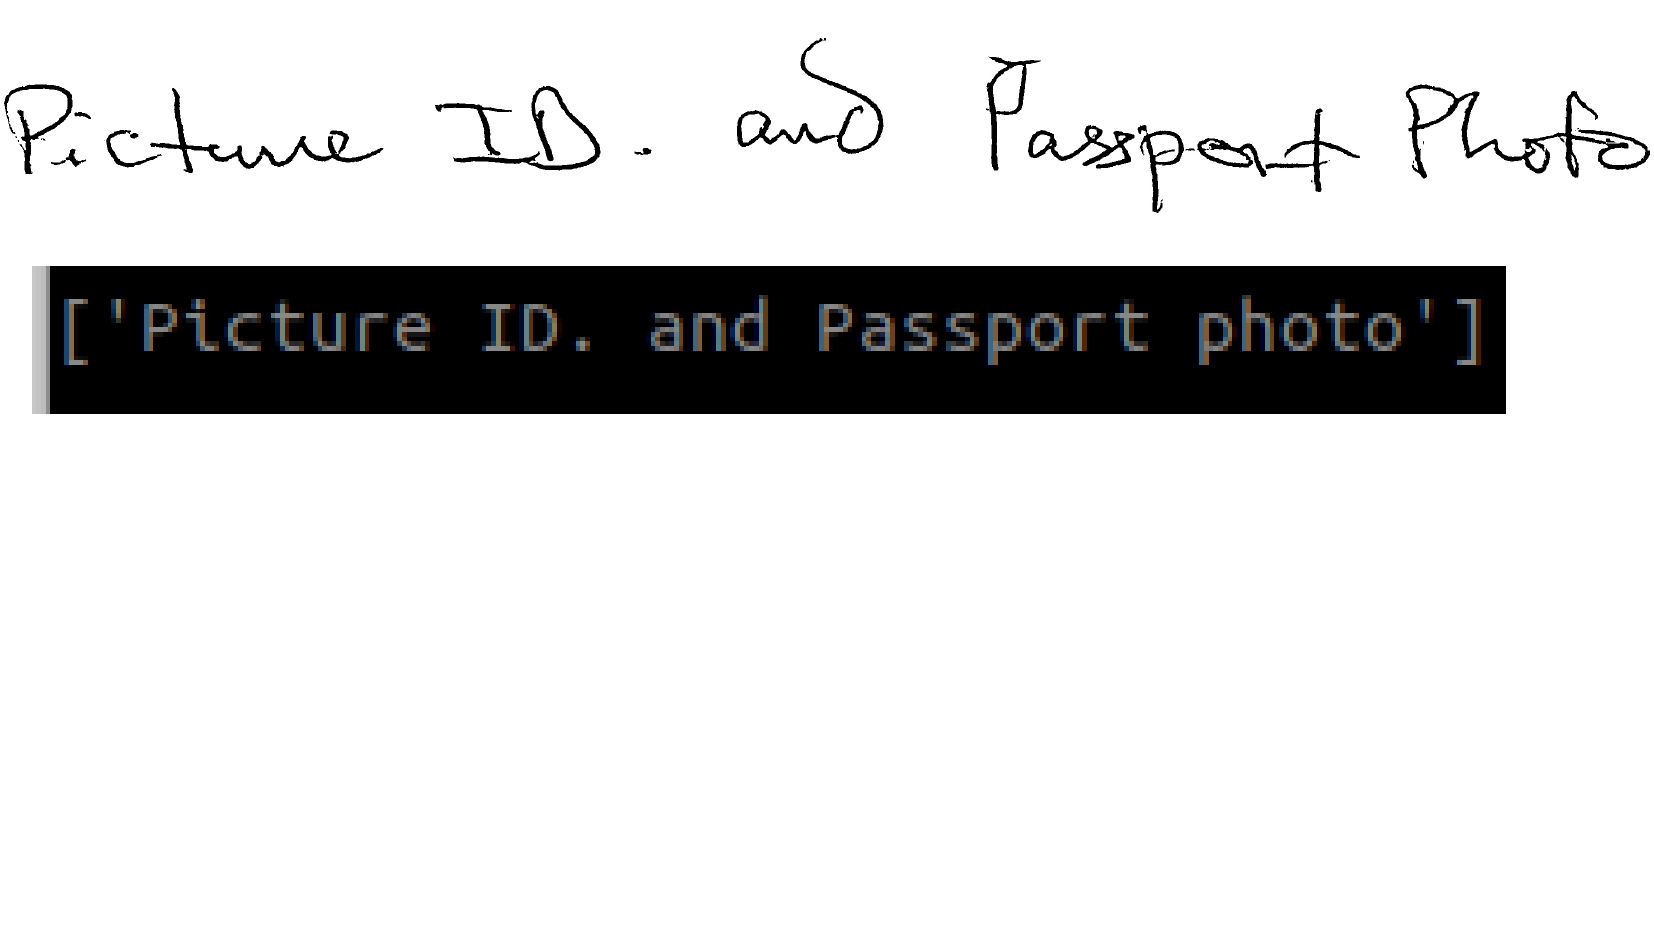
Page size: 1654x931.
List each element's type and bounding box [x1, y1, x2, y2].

picture [0, 33, 1654, 414]
